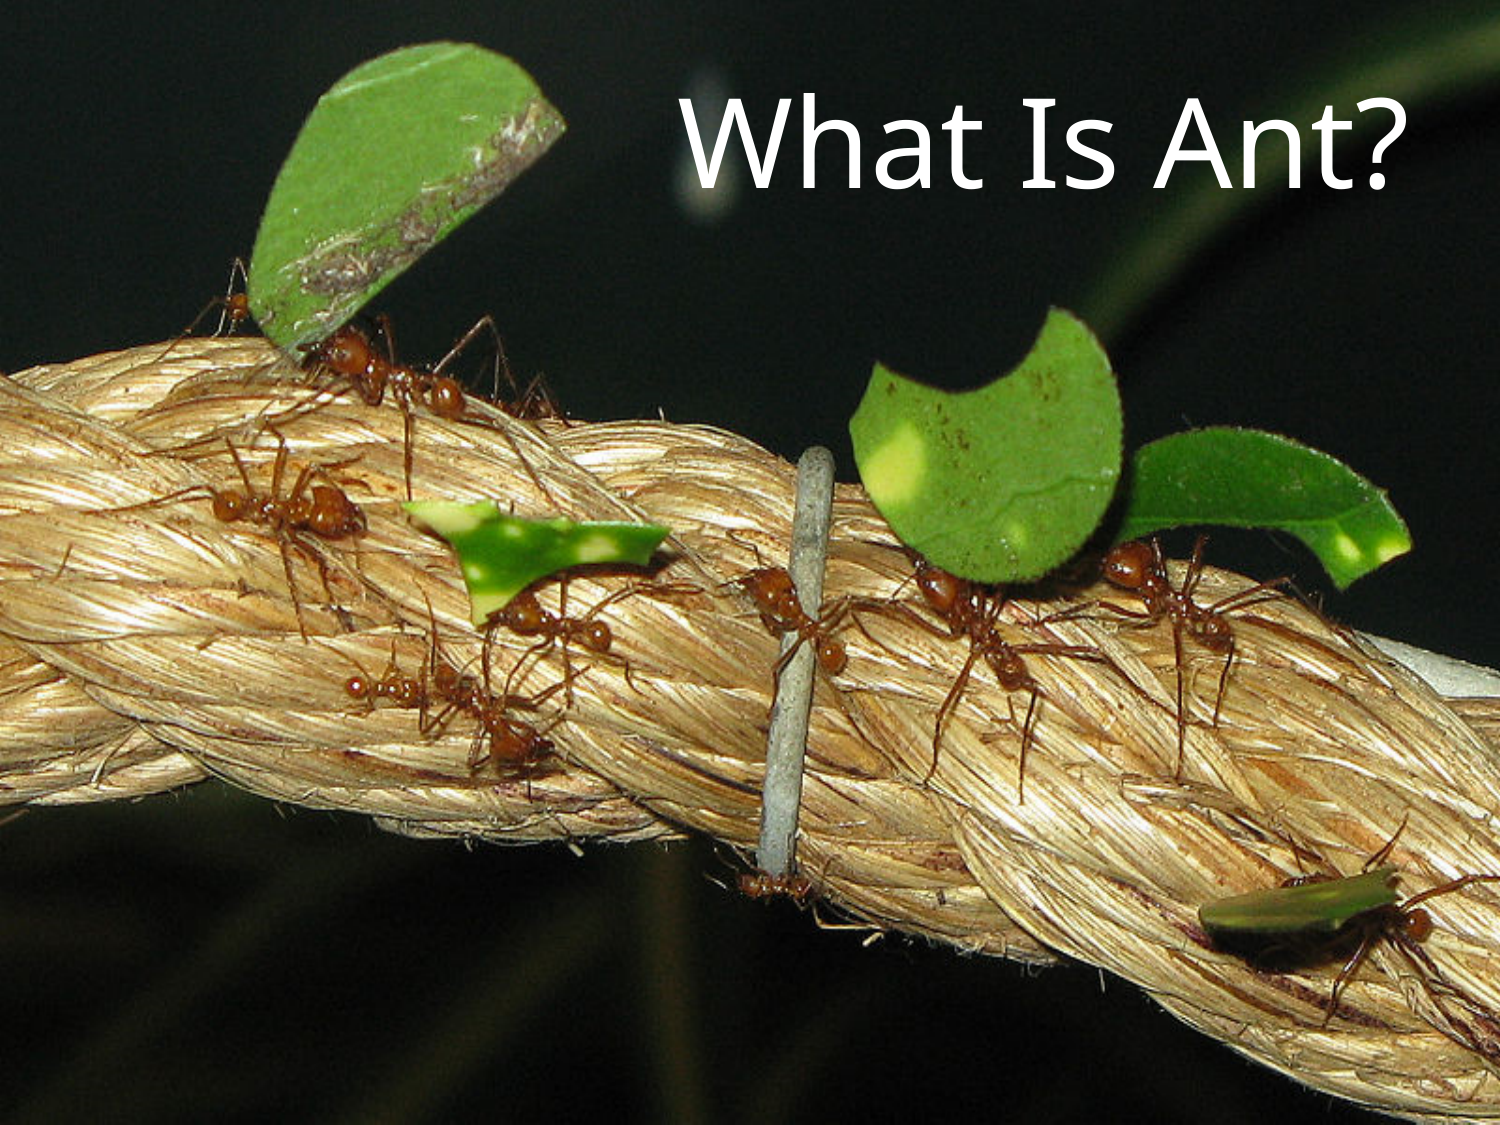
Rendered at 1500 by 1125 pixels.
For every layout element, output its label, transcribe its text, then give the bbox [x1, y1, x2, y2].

list [187, 224, 1388, 488]
picture [0, 0, 1500, 1125]
title What Is Ant? [75, 45, 1426, 233]
